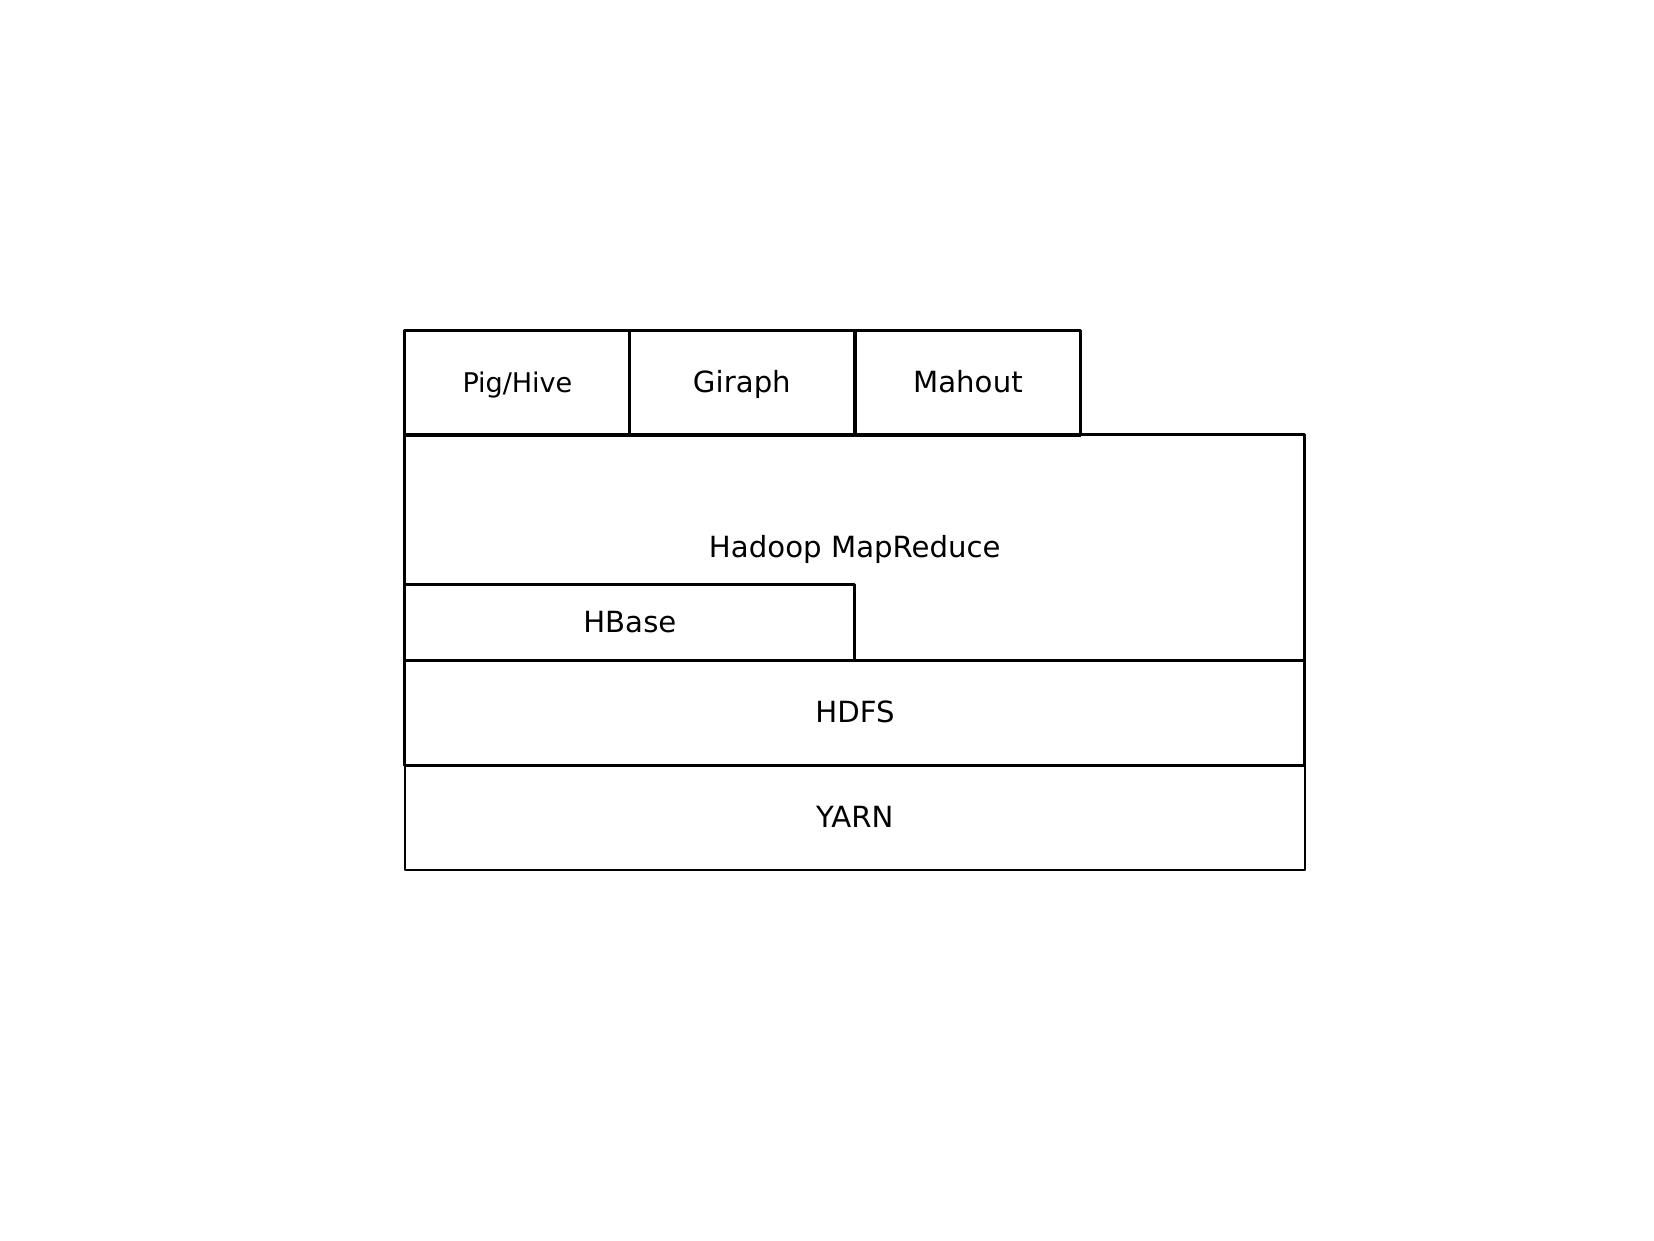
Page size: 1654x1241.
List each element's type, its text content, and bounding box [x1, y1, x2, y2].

text_box Giraph [629, 330, 855, 436]
text_box Hadoop MapReduce [404, 434, 1305, 661]
text_box YARN [405, 765, 1306, 871]
text_box Pig/Hive [404, 330, 629, 436]
text_box HDFS [404, 661, 1305, 766]
text_box Mahout [855, 330, 1081, 436]
